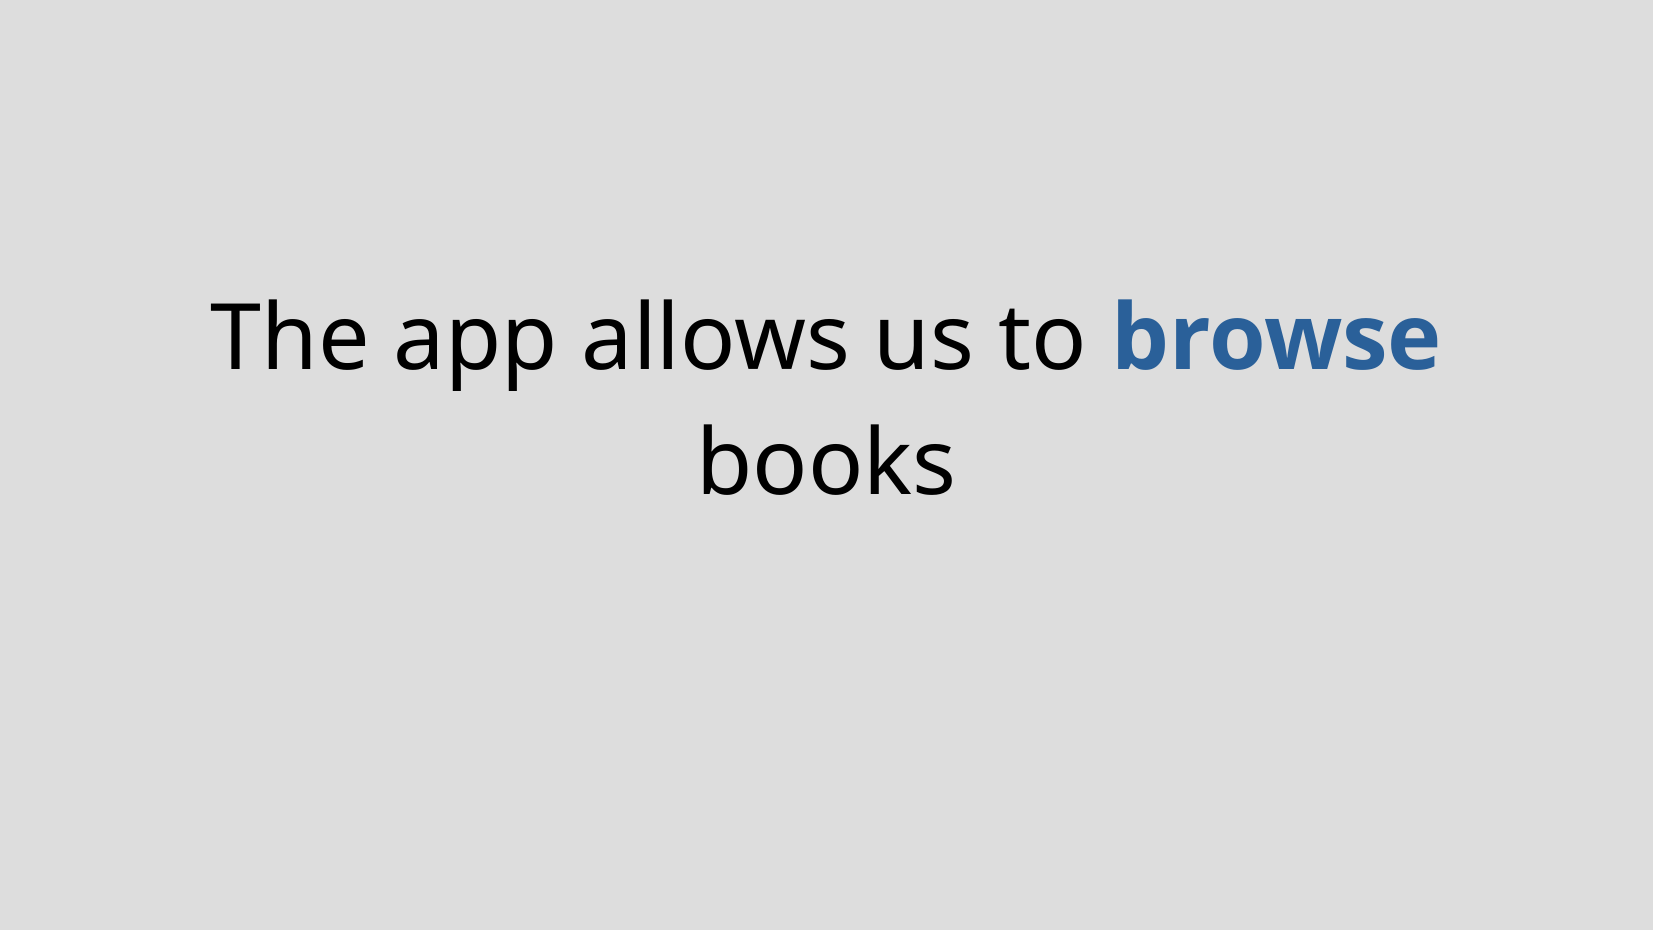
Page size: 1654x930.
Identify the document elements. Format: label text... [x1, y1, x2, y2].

subtitle The app allows us to browse books [82, 37, 1571, 757]
